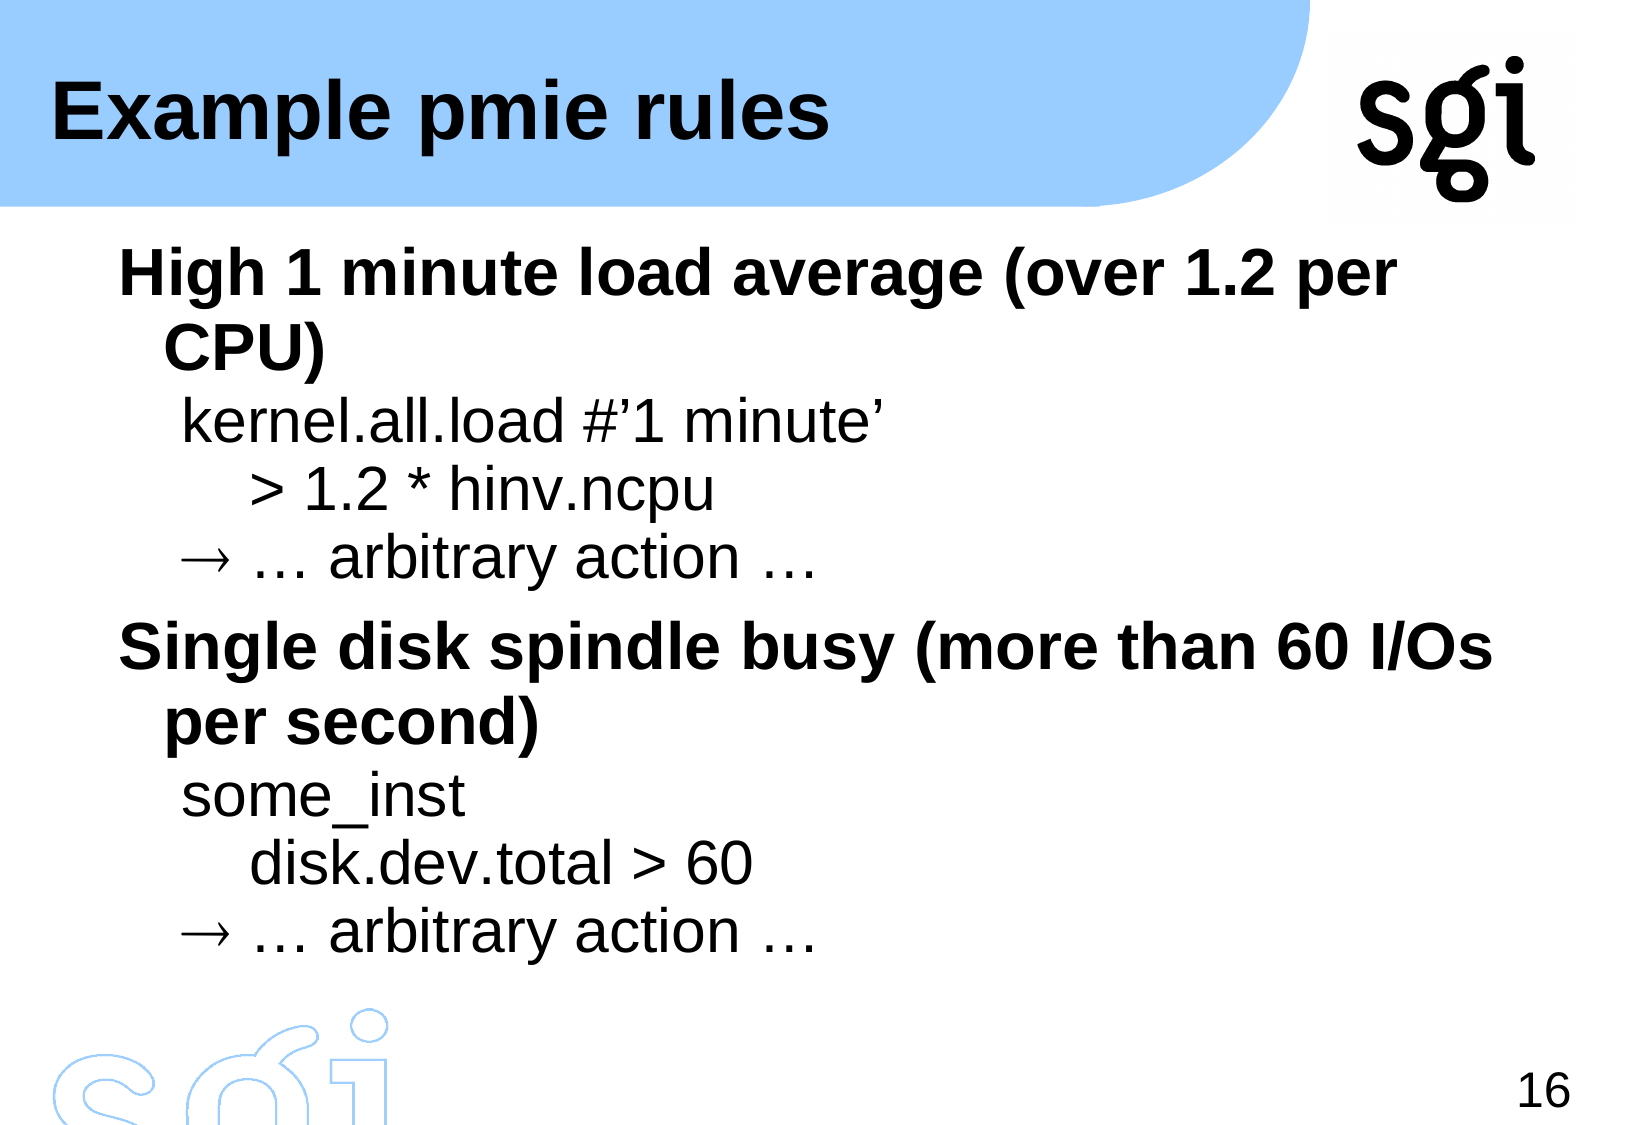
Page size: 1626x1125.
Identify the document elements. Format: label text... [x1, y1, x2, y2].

title Example pmie rules [36, 33, 1318, 199]
list High 1 minute load average (over 1.2 per CPU) kernel.all.load #’1 minute’ > 1.2 * hinv.ncpu  … arbitrary action … Single disk spindle busy (more than 60 I/Os per second) some_inst disk.dev.total > 60  … arbitrary action … [87, 228, 1538, 1108]
